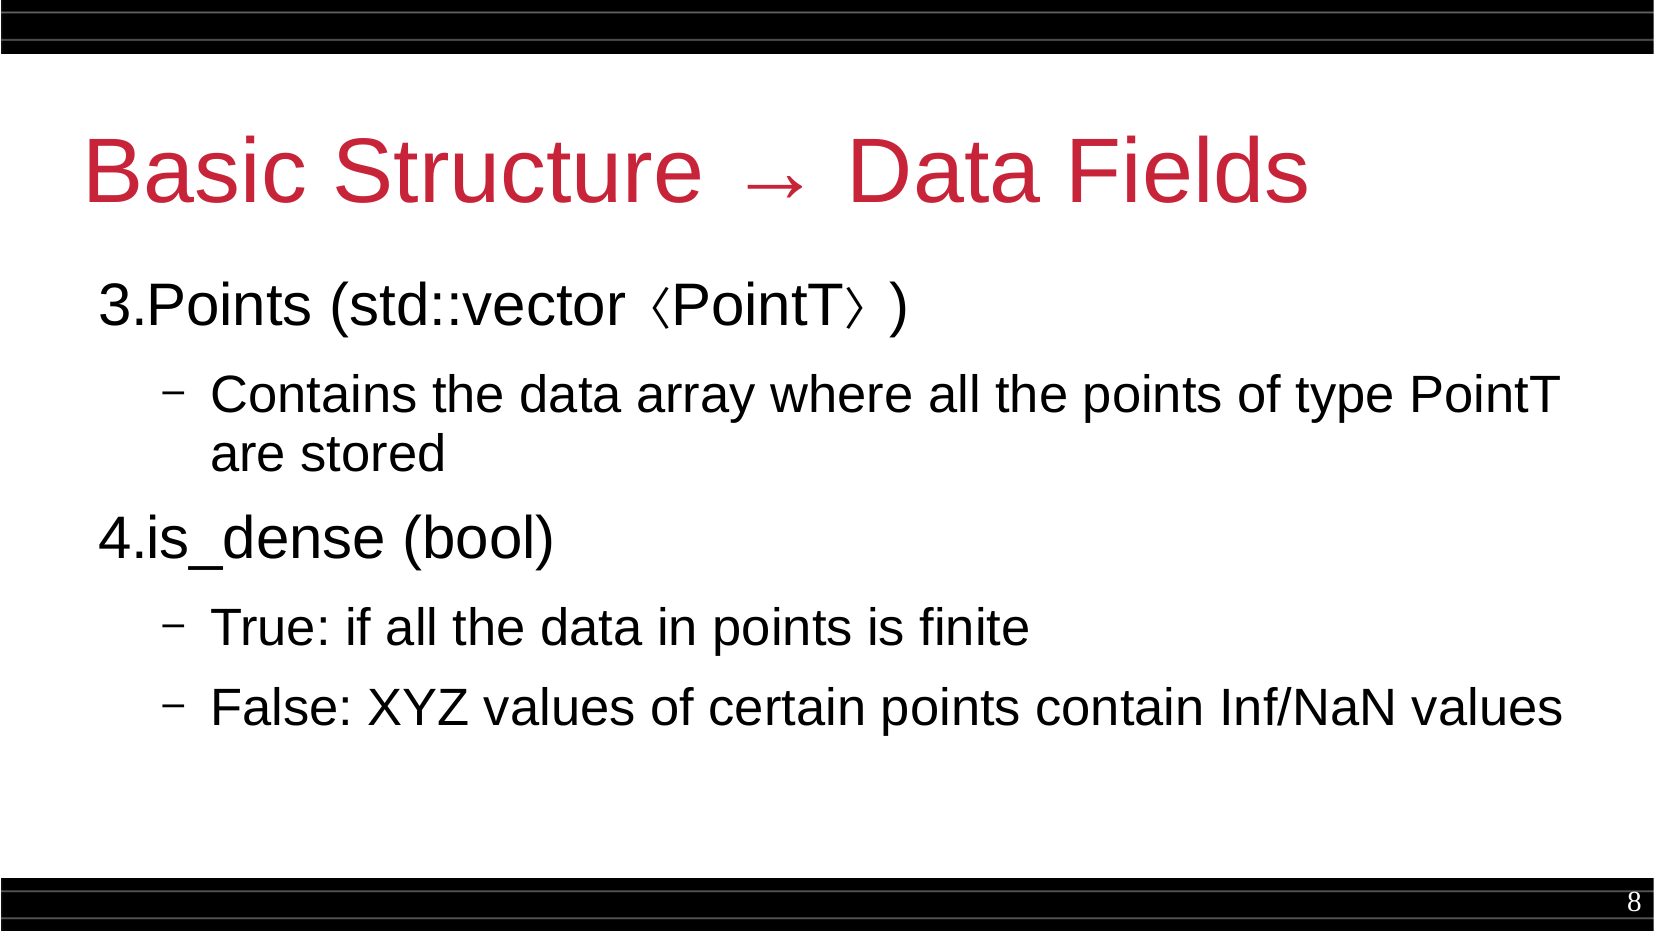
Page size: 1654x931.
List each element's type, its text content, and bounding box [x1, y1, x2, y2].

title Basic Structure → Data Fields [82, 92, 1571, 249]
list Points (std::vector〈PointT〉) Contains the data array where all the points of type PointT are stored is_dense (bool) True: if all the data in points is finite False: XYZ values of certain points contain Inf/NaN values [82, 271, 1571, 758]
picture [1, 0, 1654, 54]
picture [1, 878, 1654, 931]
